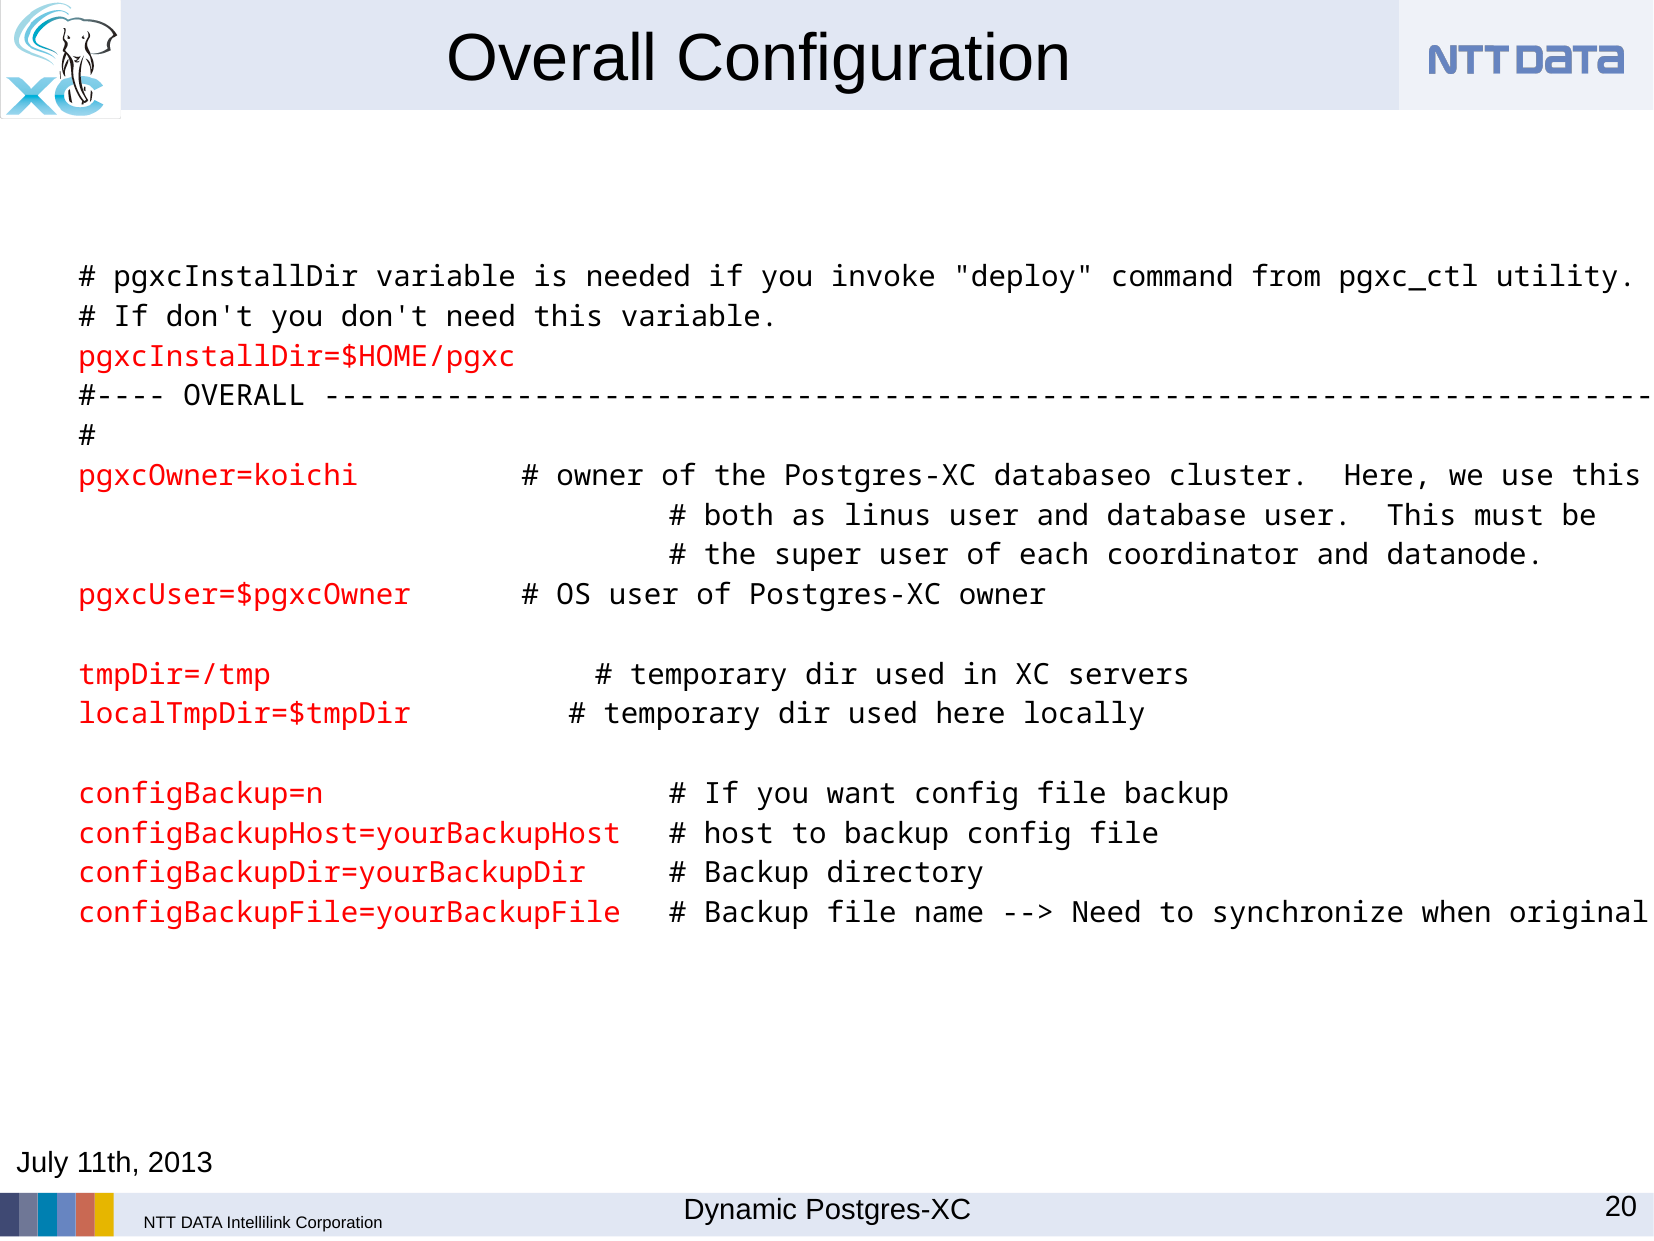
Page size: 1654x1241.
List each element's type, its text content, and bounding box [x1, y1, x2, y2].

picture [0, 0, 121, 119]
text_box # pgxcInstallDir variable is needed if you invoke "deploy" command from pgxc_ctl utility. # If don't you don't need this variable. pgxcInstallDir=$HOME/pgxc #---- OVERALL ----------------------------------------------------------------------------- # pgxcOwner=koichi # owner of the Postgres-XC databaseo cluster. Here, we use this # both as linus user and database user. This must be # the super user of each coordinator and datanode. pgxcUser=$pgxcOwner # OS user of Postgres-XC owner tmpDir=/tmp # temporary dir used in XC servers localTmpDir=$tmpDir # temporary dir used here locally configBackup=n # If you want config file backup configBackupHost=yourBackupHost # host to backup config file configBackupDir=yourBackupDir # Backup directory configBackupFile=yourBackupFile # Backup file name --> Need to synchronize when original changed. [63, 248, 1536, 1004]
title Overall Configuration [120, 3, 1399, 110]
picture [1429, 45, 1624, 74]
